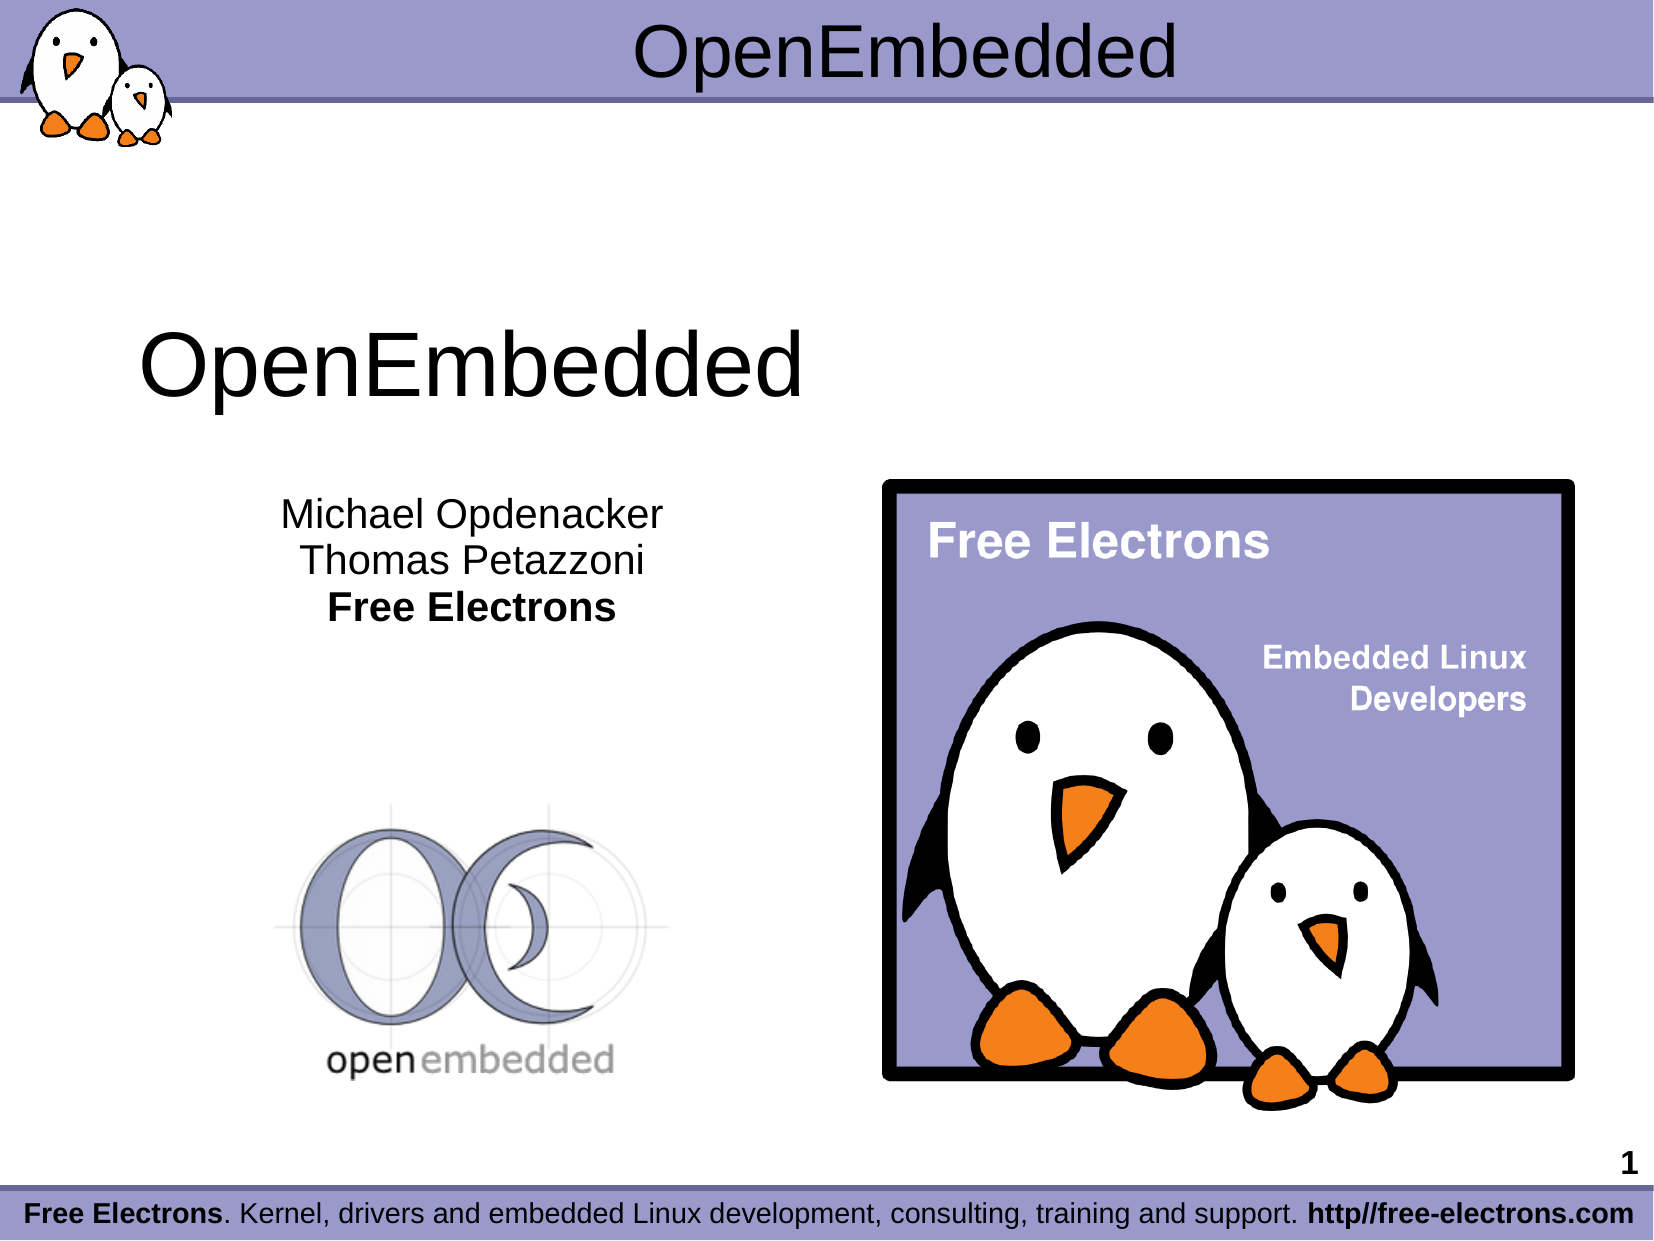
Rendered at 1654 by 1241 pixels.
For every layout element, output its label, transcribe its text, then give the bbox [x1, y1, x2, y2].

picture [20, 8, 172, 147]
picture [275, 803, 671, 1081]
subtitle OpenEmbedded Michael Opdenacker Thomas Petazzoni Free Electrons [87, 184, 840, 759]
picture [882, 479, 1575, 1111]
title OpenEmbedded [161, 4, 1651, 98]
